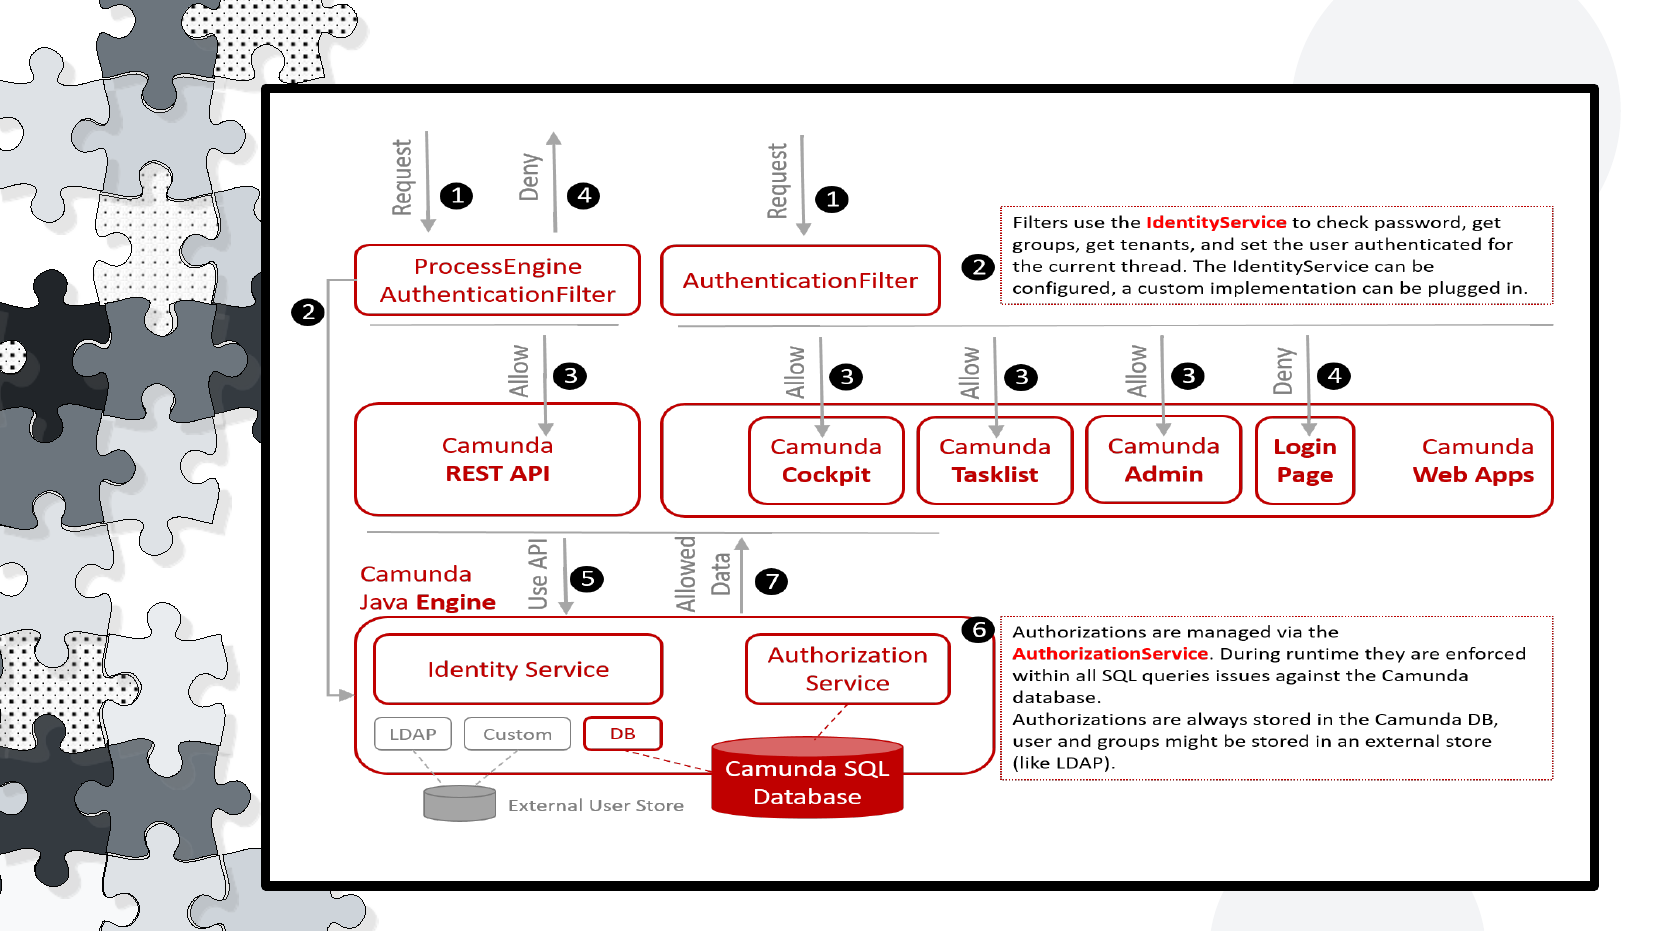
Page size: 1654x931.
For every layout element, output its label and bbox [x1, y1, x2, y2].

picture [0, 635, 6, 646]
picture [0, 642, 139, 753]
picture [283, 118, 1554, 827]
picture [93, 172, 218, 336]
text_box [265, 88, 1595, 886]
picture [0, 340, 27, 373]
picture [181, 0, 358, 83]
